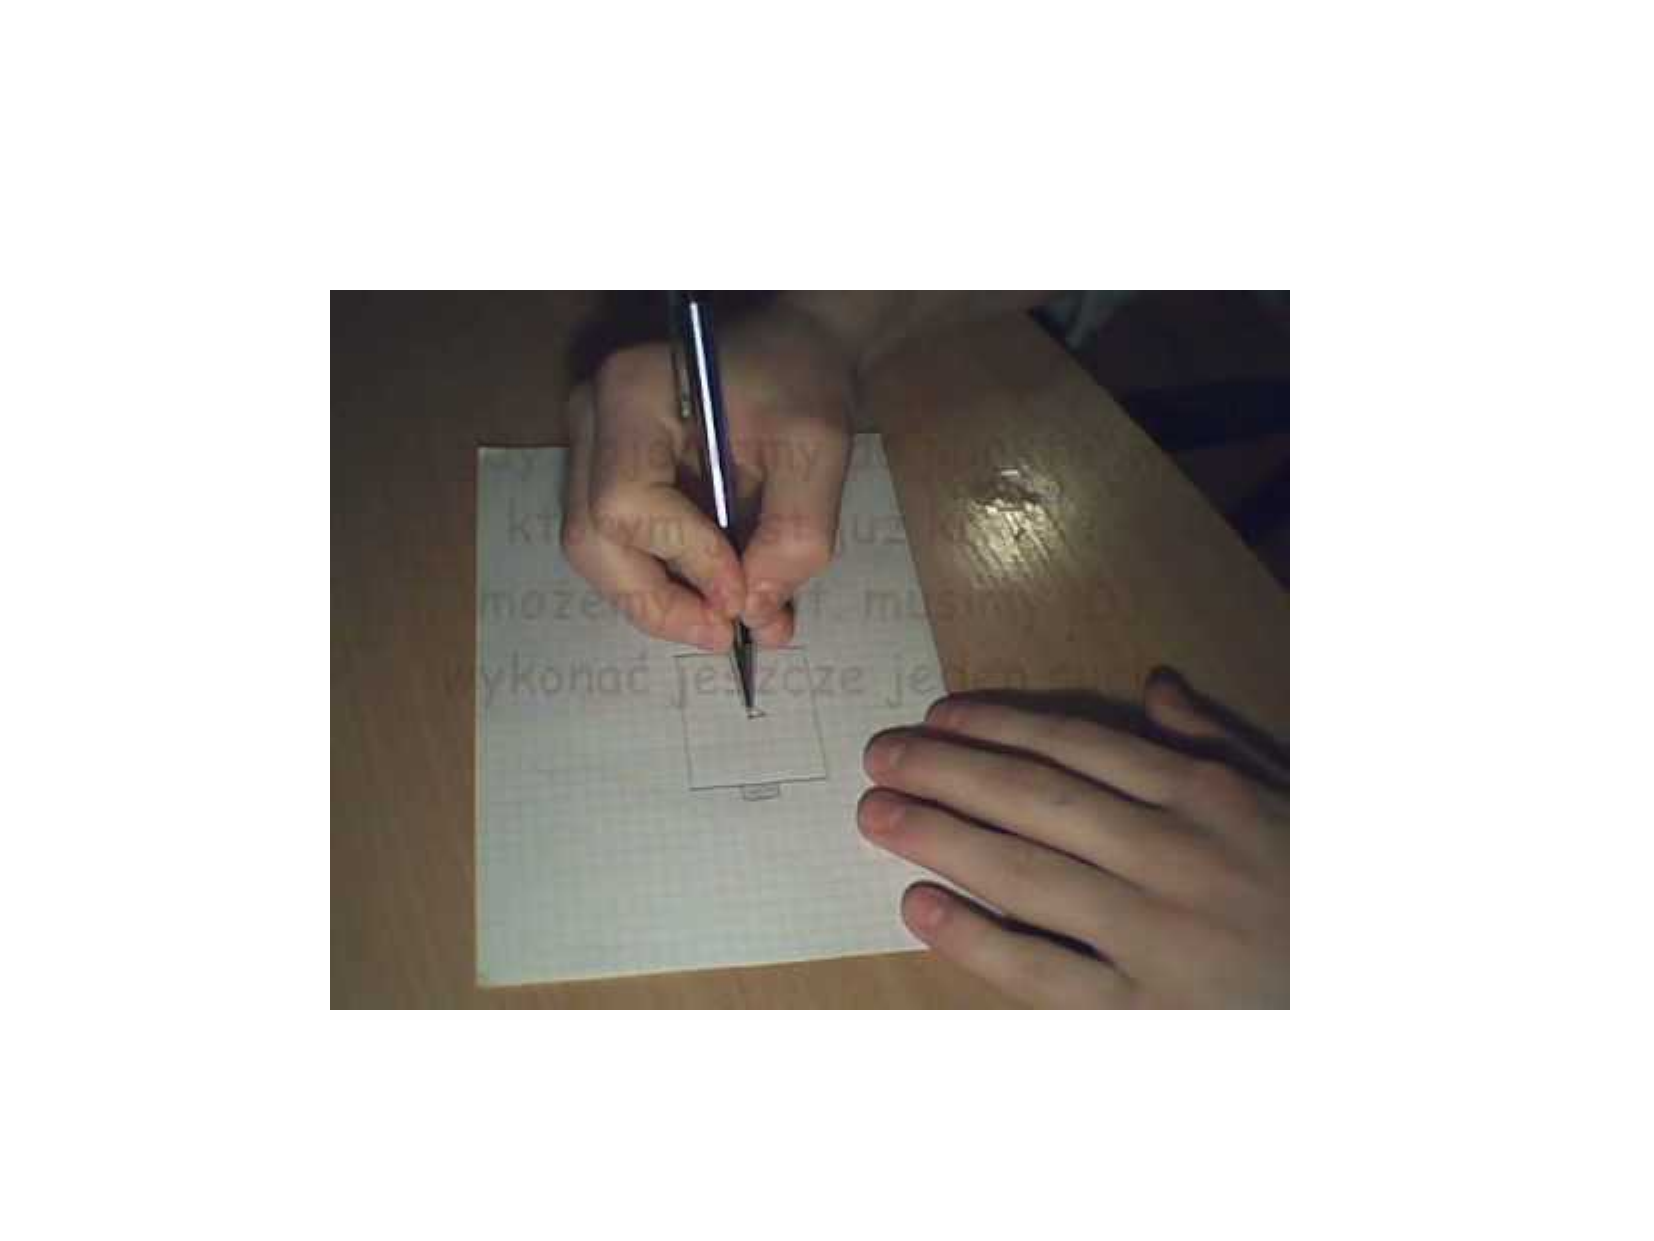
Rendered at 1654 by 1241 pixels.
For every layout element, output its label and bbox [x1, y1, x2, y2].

picture [330, 290, 1290, 1010]
